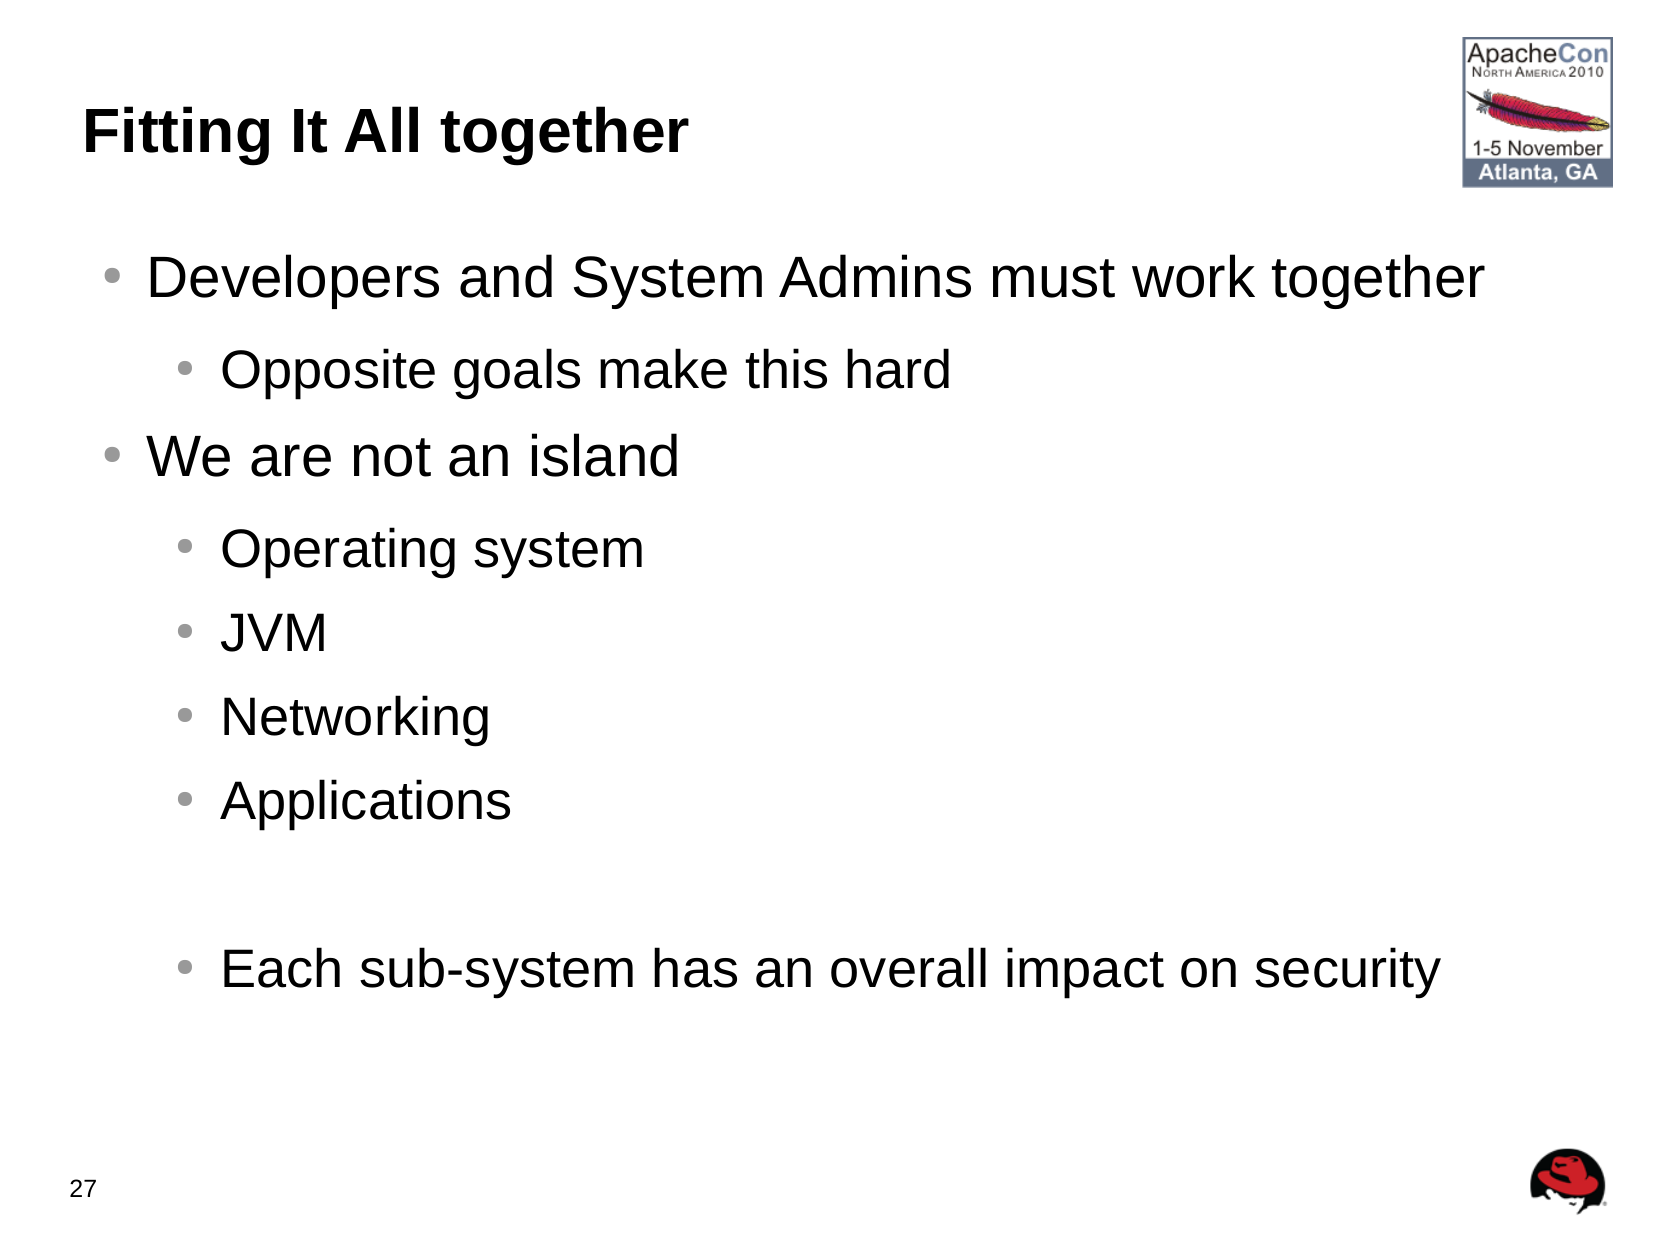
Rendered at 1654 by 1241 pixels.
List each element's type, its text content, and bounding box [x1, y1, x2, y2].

picture [1529, 1146, 1613, 1224]
picture [1462, 37, 1613, 188]
title Fitting It All together [82, 45, 1571, 218]
list Developers and System Admins must work together Opposite goals make this hard We are not an island Operating system JVM Networking Applications Each sub-system has an overall impact on security [86, 244, 1576, 1024]
